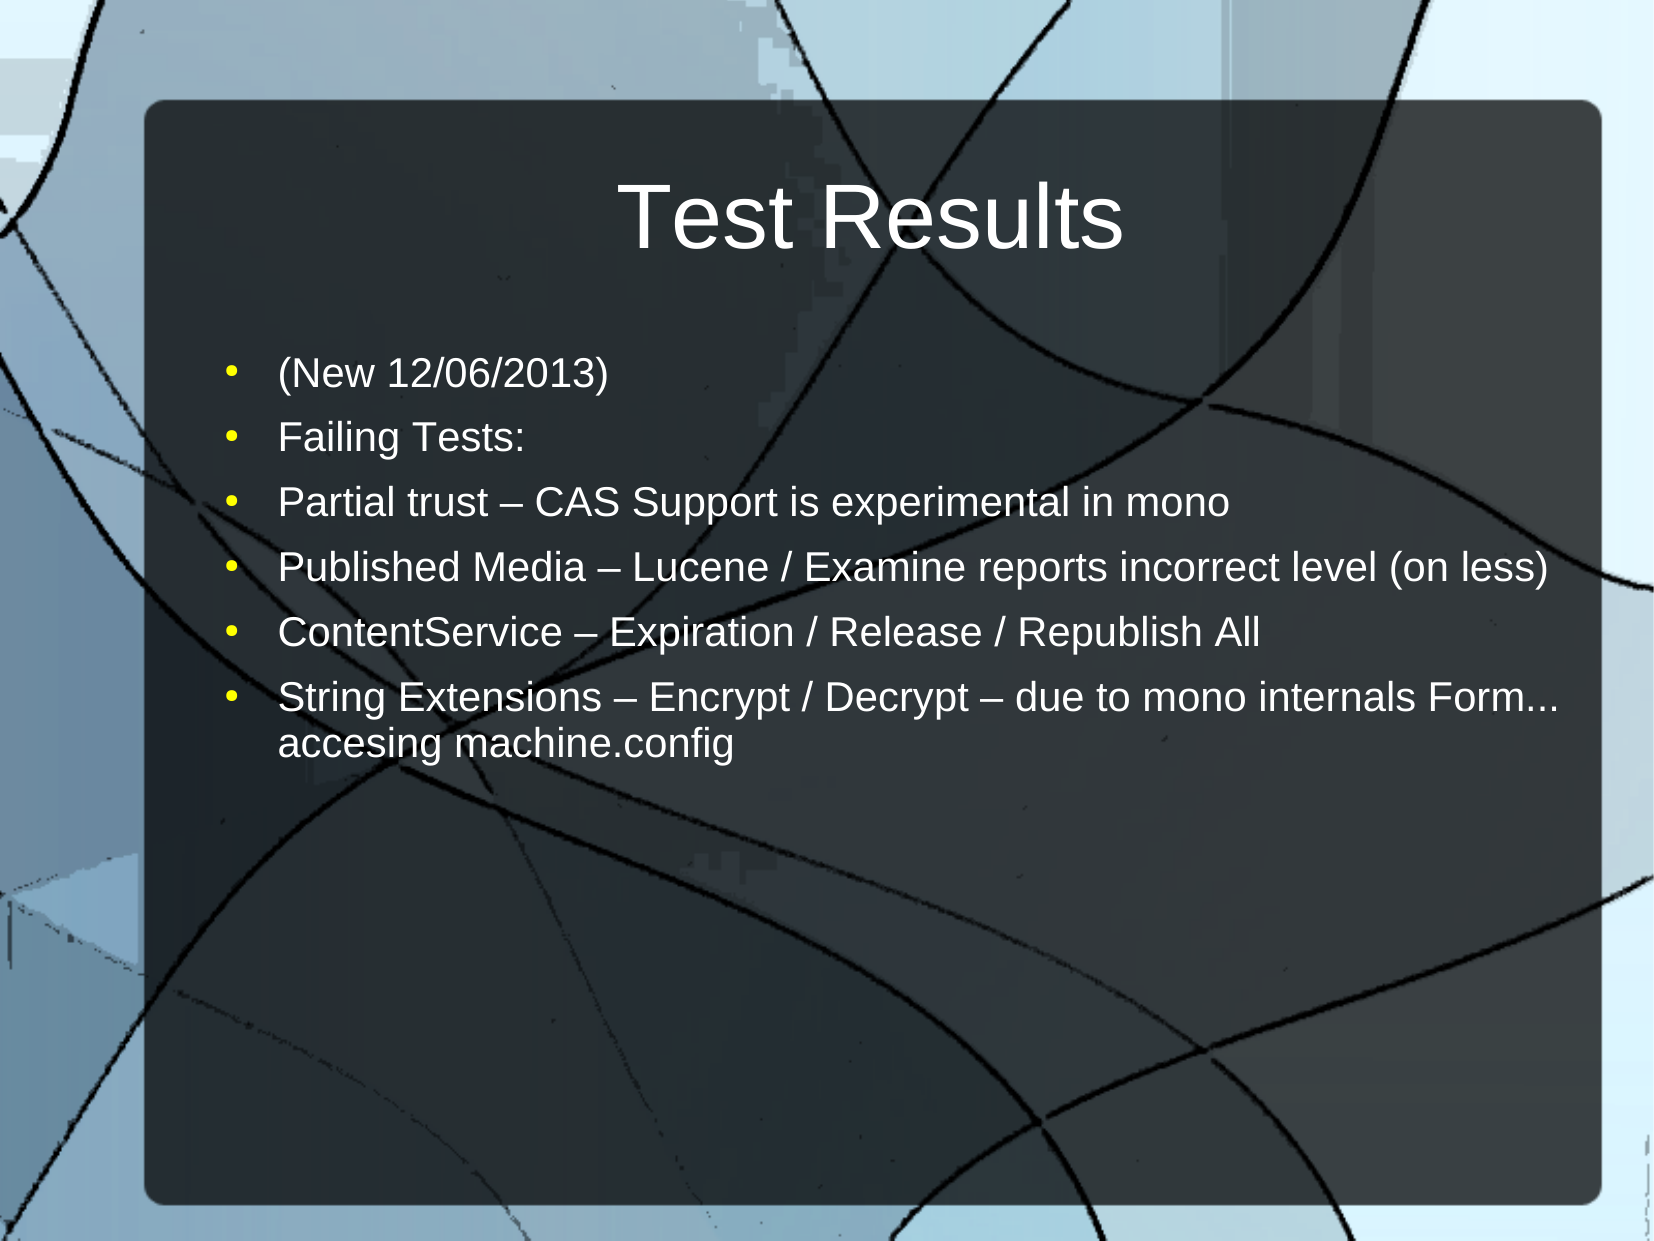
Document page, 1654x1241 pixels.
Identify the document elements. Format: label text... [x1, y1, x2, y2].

list (New 12/06/2013) Failing Tests: Partial trust – CAS Support is experimental in mono Published Media – Lucene / Examine reports incorrect level (on less) ContentService – Expiration / Release / Republish All String Extensions – Encrypt / Decrypt – due to mono internals Form... accesing machine.config [206, 349, 1571, 1034]
picture [0, 0, 1654, 1241]
title Test Results [159, 108, 1583, 325]
